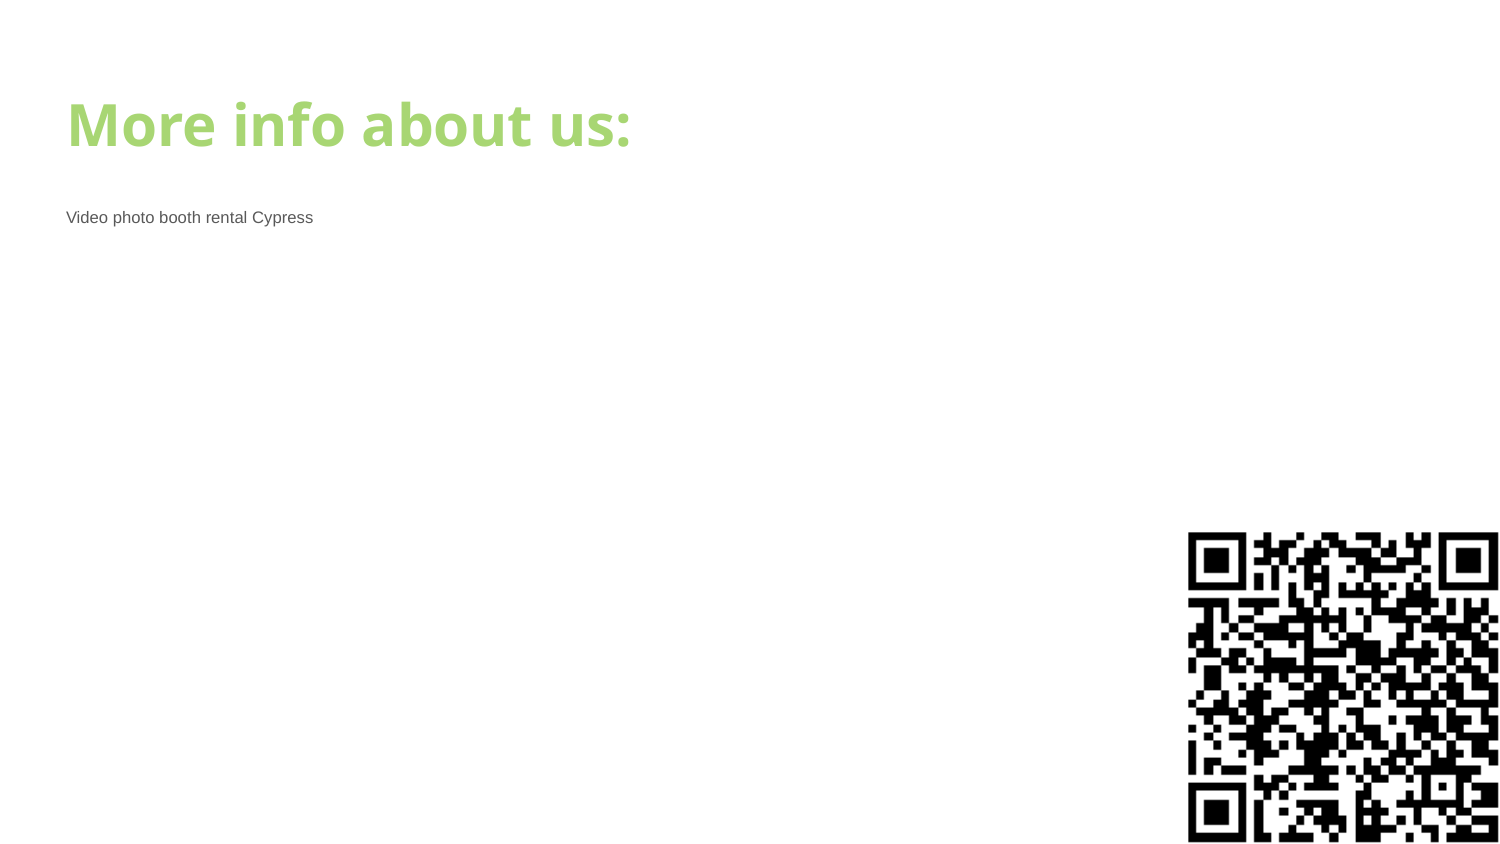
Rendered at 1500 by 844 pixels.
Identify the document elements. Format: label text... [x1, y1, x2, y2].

picture [1187, 531, 1500, 844]
list Video photo booth rental Cypress [51, 189, 1449, 750]
title More info about us: [51, 72, 1449, 167]
